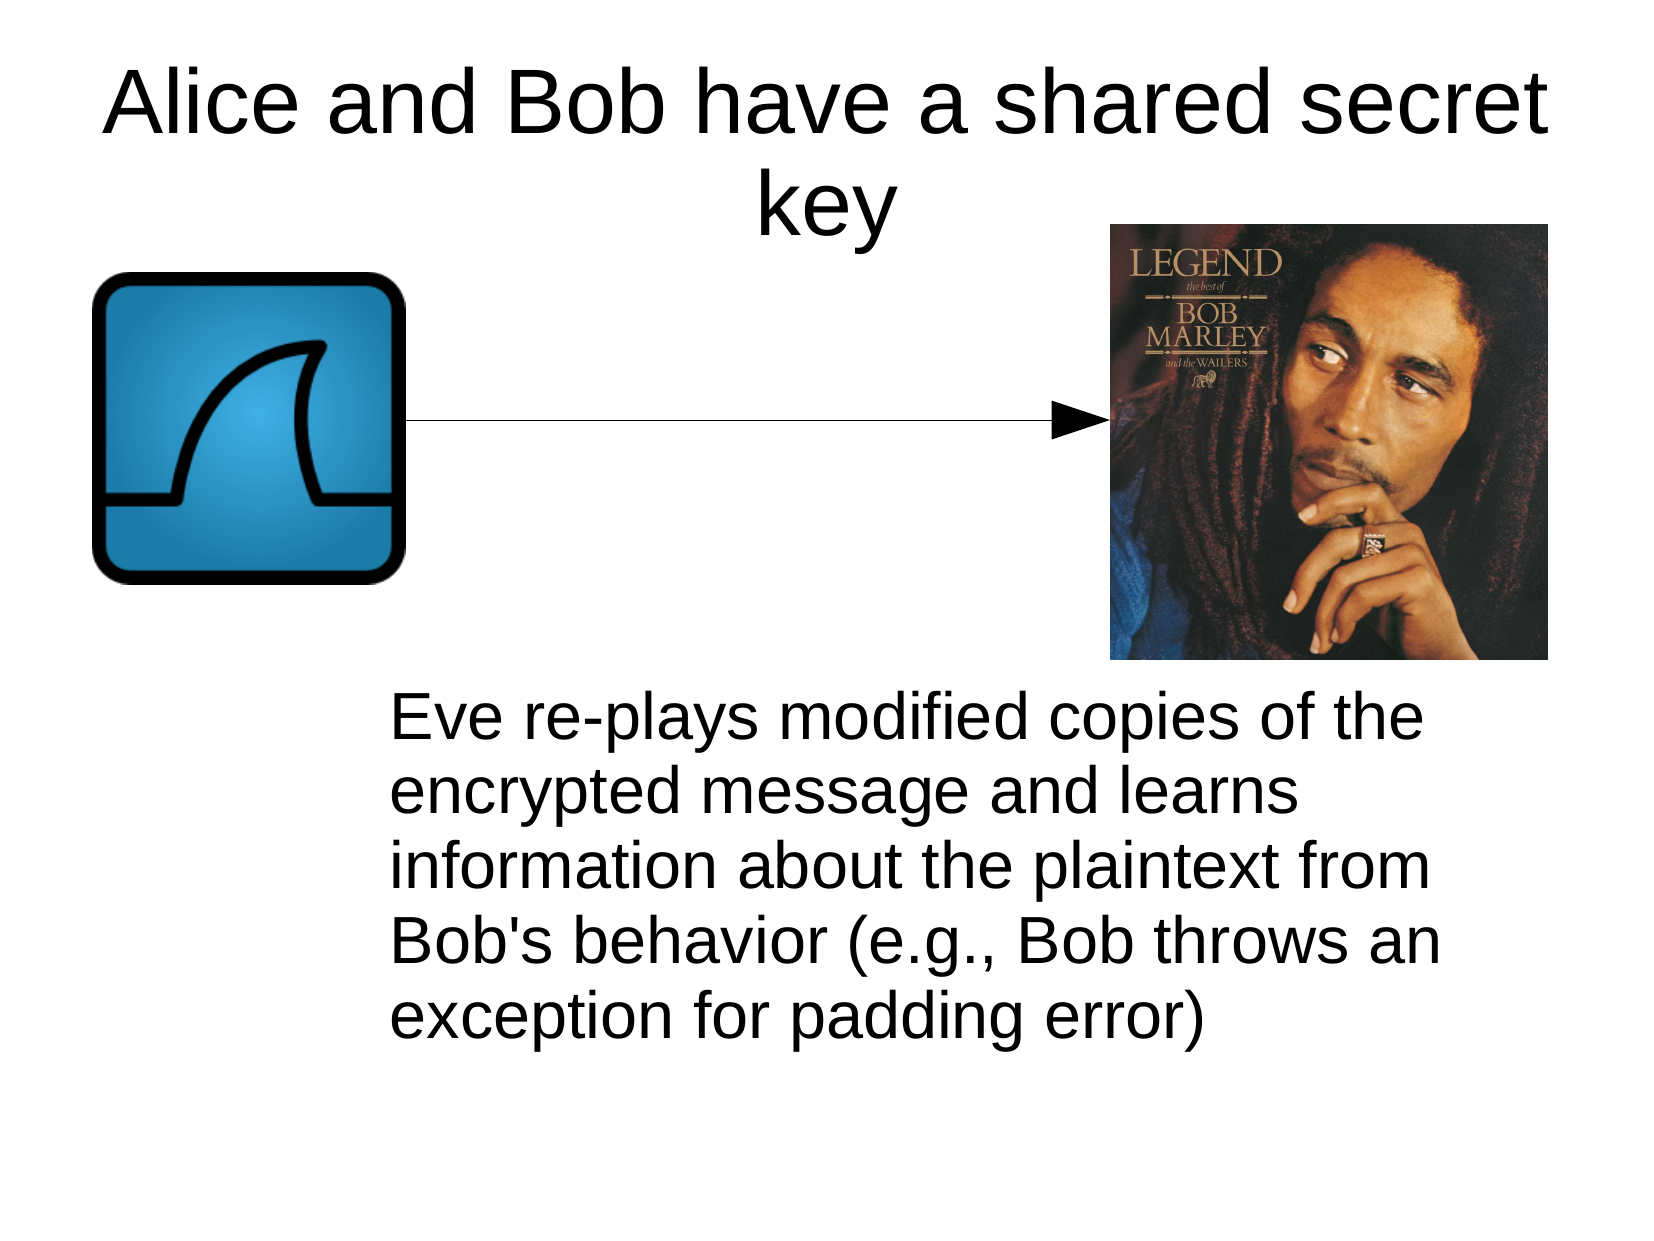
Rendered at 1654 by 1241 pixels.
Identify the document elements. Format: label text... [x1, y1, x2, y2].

title Alice and Bob have a shared secret key [82, 49, 1571, 257]
picture [92, 272, 406, 586]
picture [1110, 224, 1548, 661]
text_box Eve re-plays modified copies of the encrypted message and learns information about the plaintext from Bob's behavior (e.g., Bob throws an exception for padding error) [375, 671, 1516, 1060]
